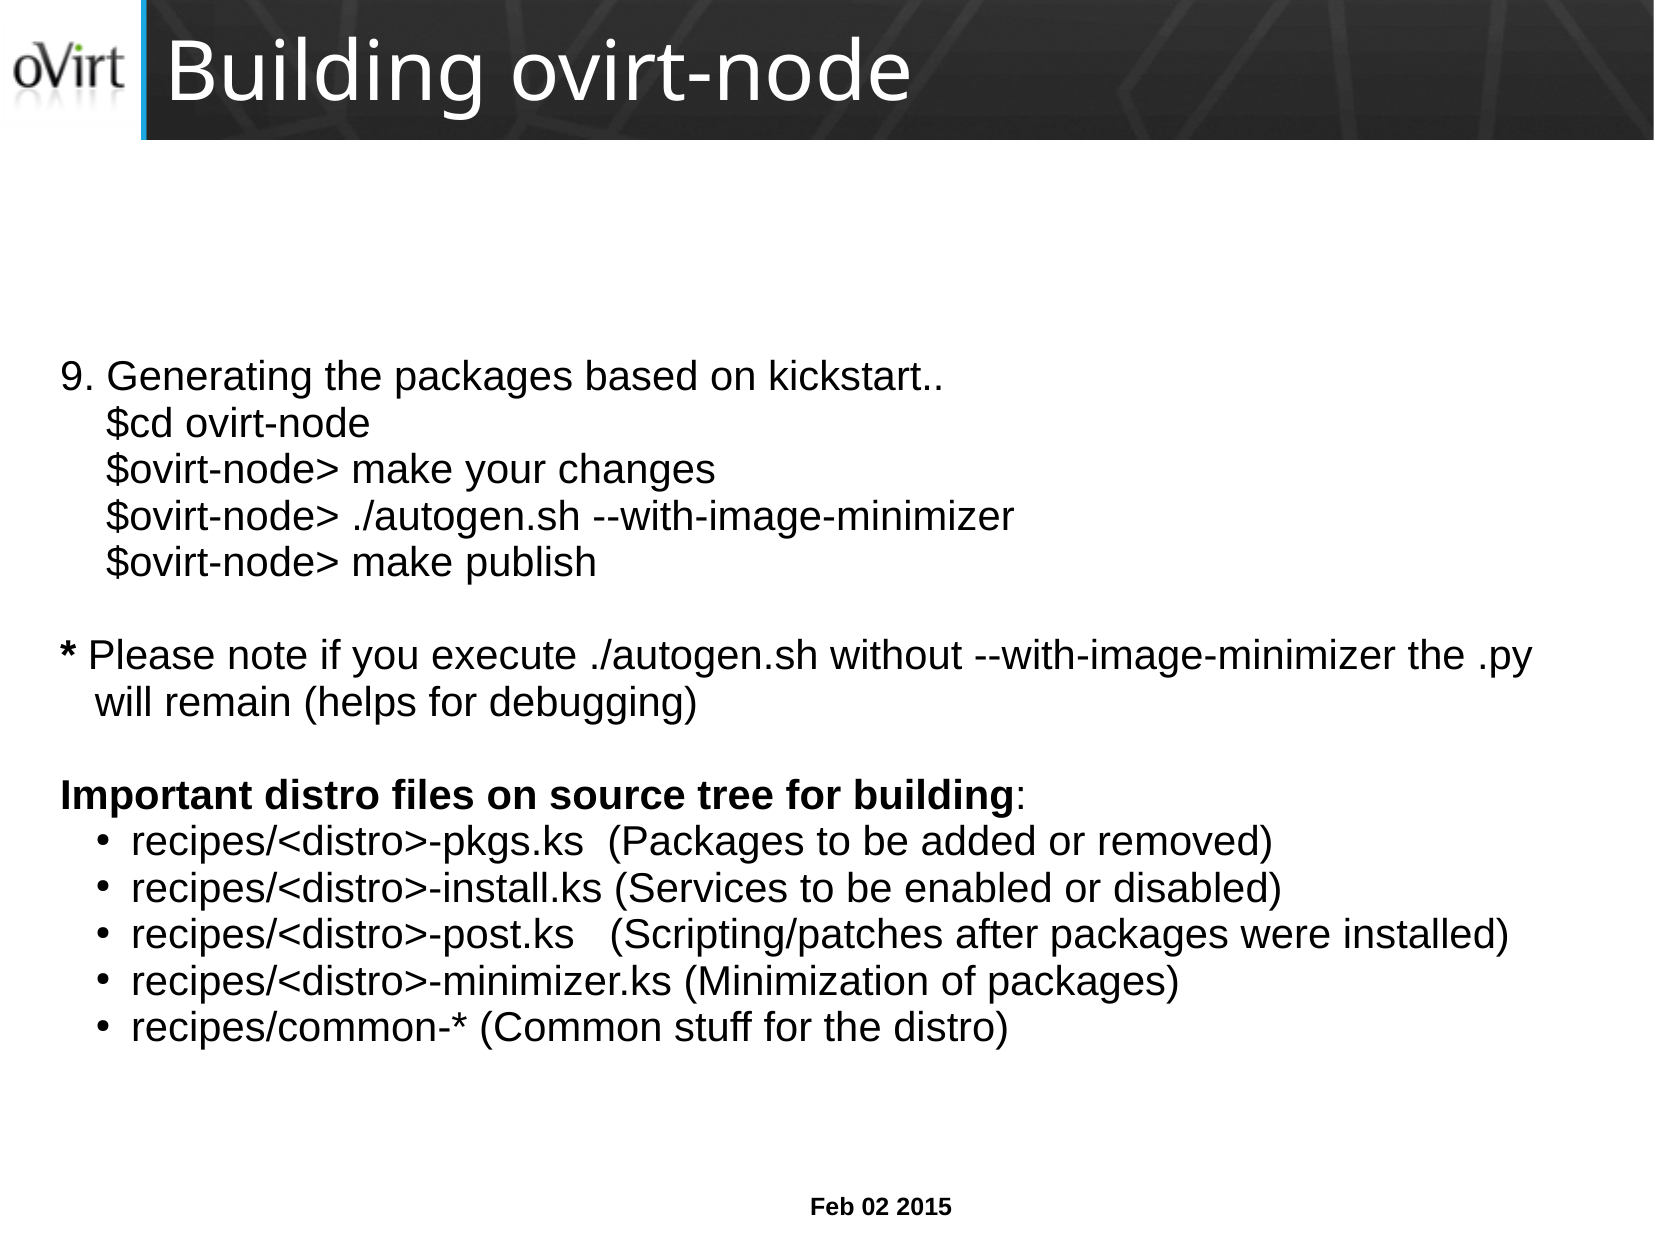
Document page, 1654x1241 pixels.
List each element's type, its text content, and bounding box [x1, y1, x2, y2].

picture [0, 0, 1654, 140]
text_box 9. Generating the packages based on kickstart.. $cd ovirt-node $ovirt-node> make your changes $ovirt-node> ./autogen.sh --with-image-minimizer $ovirt-node> make publish * Please note if you execute ./autogen.sh without --with-image-minimizer the .py will remain (helps for debugging) Important distro files on source tree for building: recipes/<distro>-pkgs.ks (Packages to be added or removed) recipes/<distro>-install.ks (Services to be enabled or disabled) recipes/<distro>-post.ks (Scripting/patches after packages were installed) recipes/<distro>-minimizer.ks (Minimization of packages) recipes/common-* (Common stuff for the distro) [10, 345, 1549, 1151]
title Building ovirt-node [164, 18, 1653, 119]
